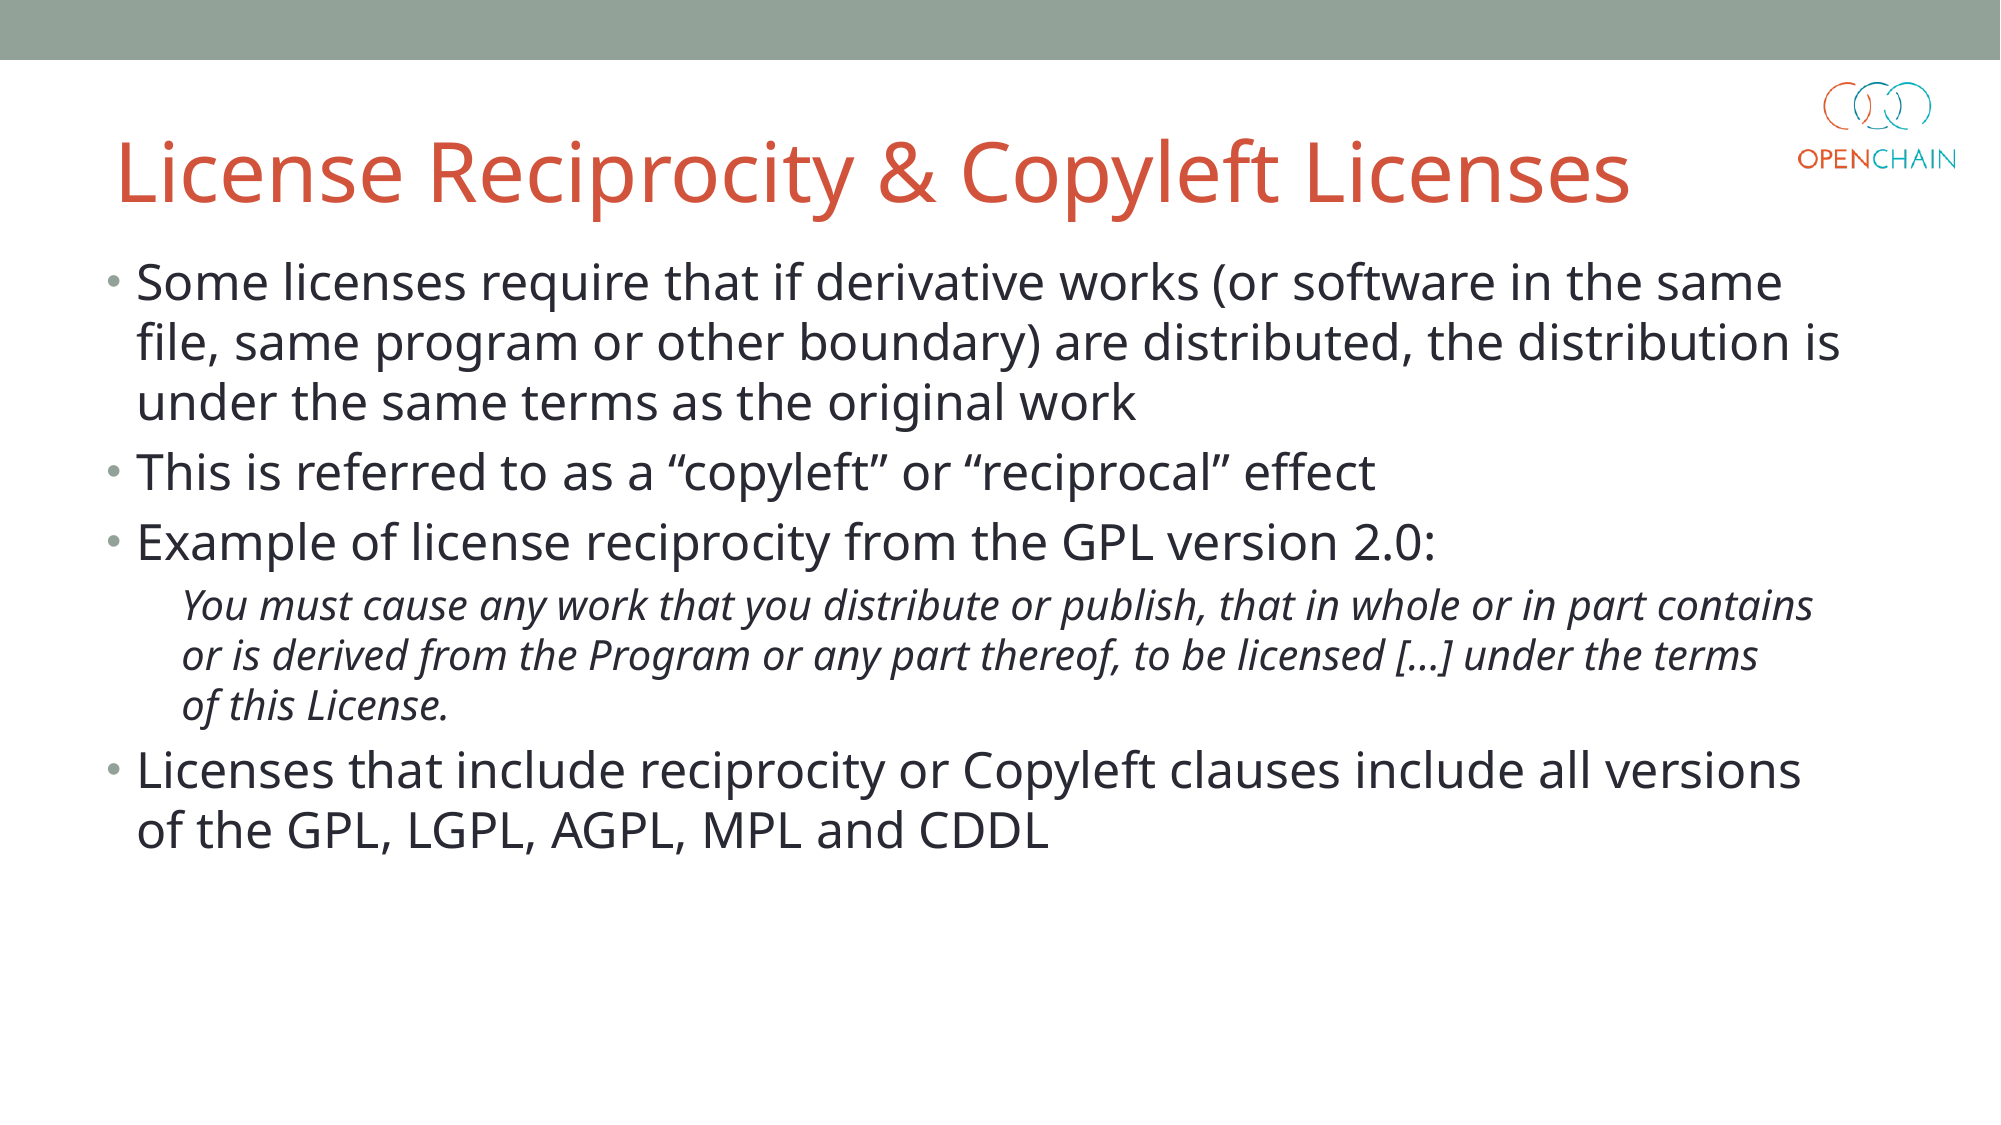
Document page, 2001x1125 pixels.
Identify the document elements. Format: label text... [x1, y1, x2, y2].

title License Reciprocity & Copyleft Licenses [99, 87, 1900, 250]
list Some licenses require that if derivative works (or software in the same file, same program or other boundary) are distributed, the distribution is under the same terms as the original work This is referred to as a “copyleft” or “reciprocal” effect Example of license reciprocity from the GPL version 2.0: You must cause any work that you distribute or publish, that in whole or in part contains or is derived from the Program or any part thereof, to be licensed […] under the terms of this License. Licenses that include reciprocity or Copyleft clauses include all versions of the GPL, LGPL, AGPL, MPL and CDDL [91, 243, 1863, 1093]
picture [1798, 82, 1955, 169]
